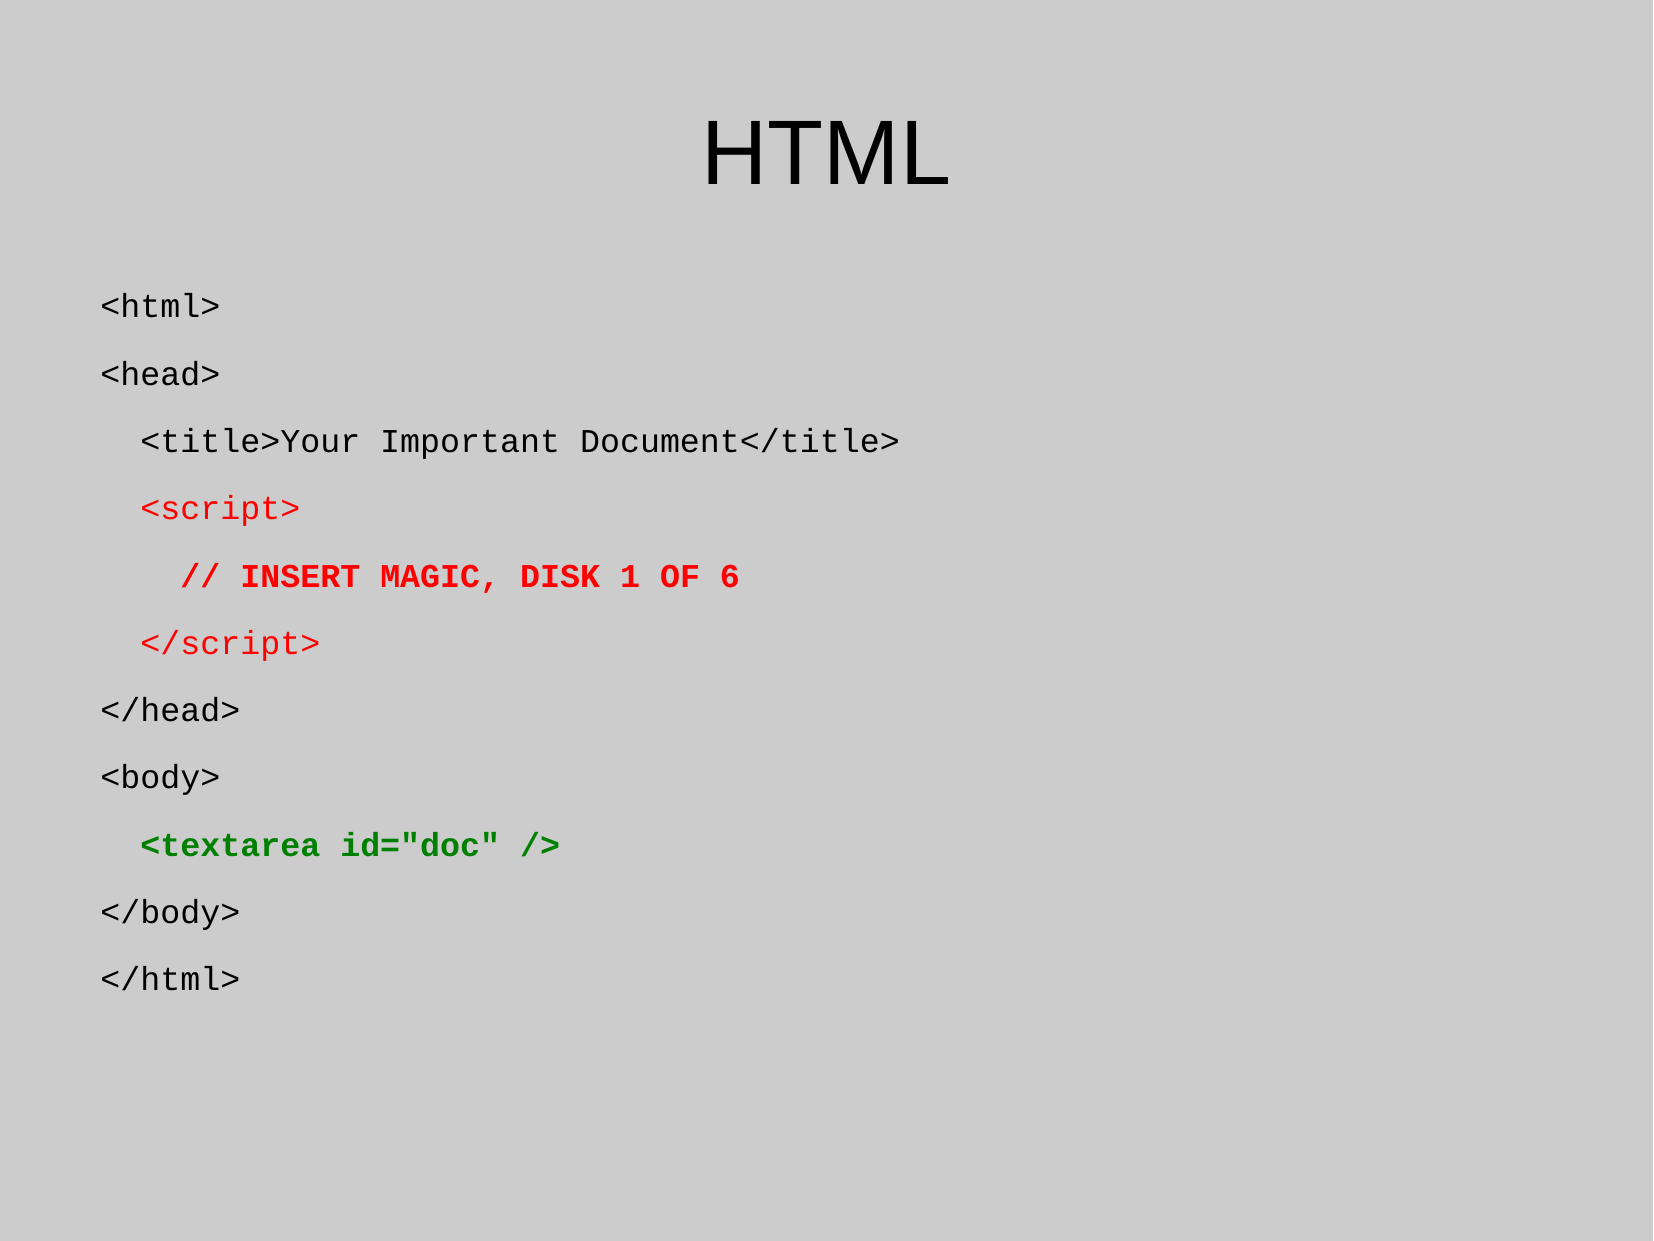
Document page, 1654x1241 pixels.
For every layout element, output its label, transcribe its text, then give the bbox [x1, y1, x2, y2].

title HTML [82, 49, 1571, 257]
list <html> <head> <title>Your Important Document</title> <script> // INSERT MAGIC, DISK 1 OF 6 </script> </head> <body> <textarea id="doc" /> </body> </html> [82, 290, 1576, 1109]
